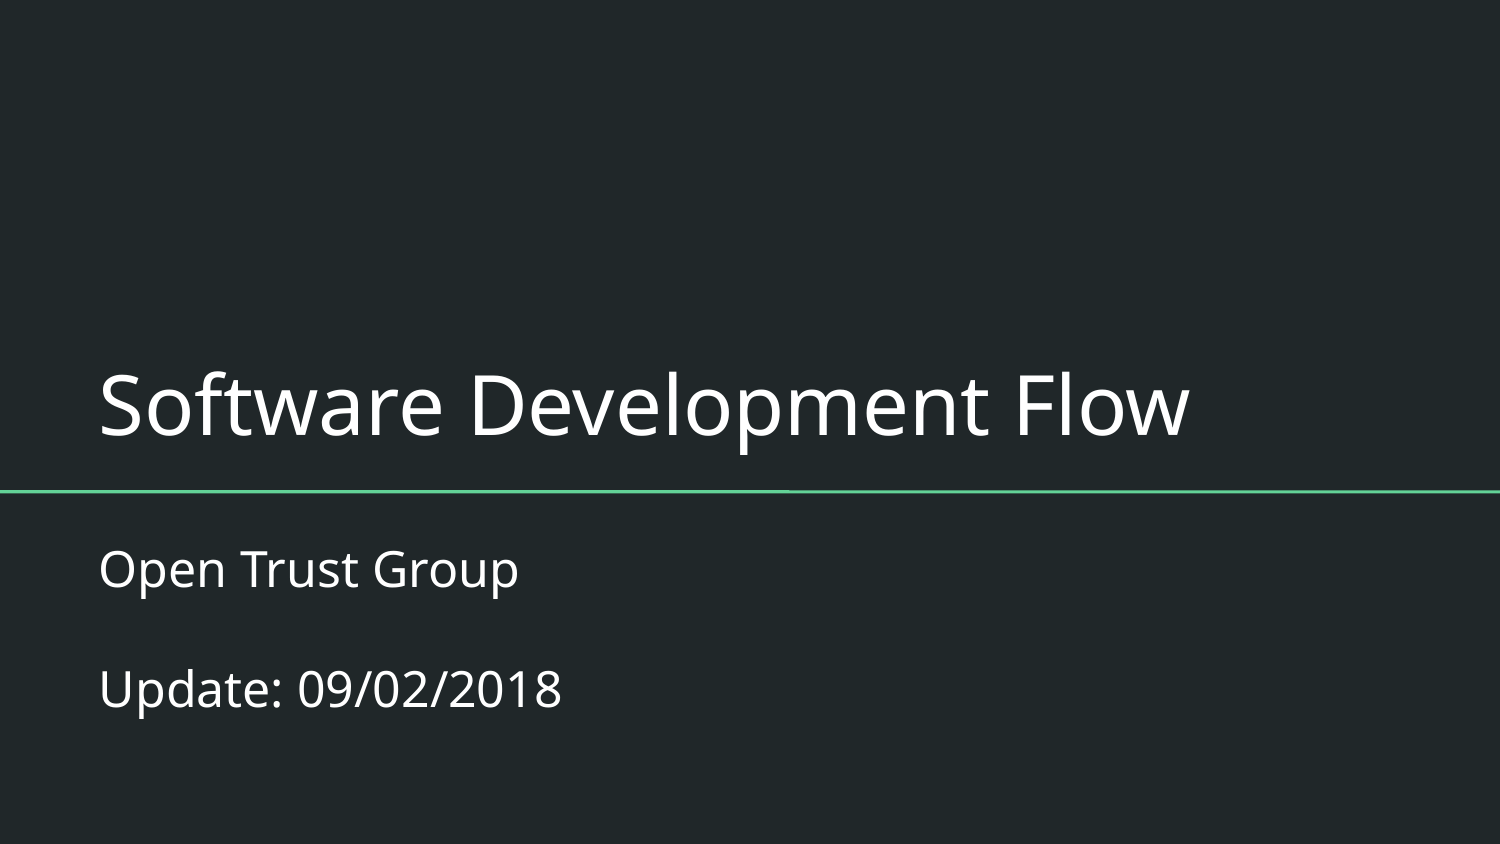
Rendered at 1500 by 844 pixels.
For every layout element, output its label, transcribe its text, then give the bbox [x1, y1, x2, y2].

subtitle Open Trust Group Update: 09/02/2018 [83, 522, 1417, 742]
title Software Development Flow [83, 206, 1417, 467]
